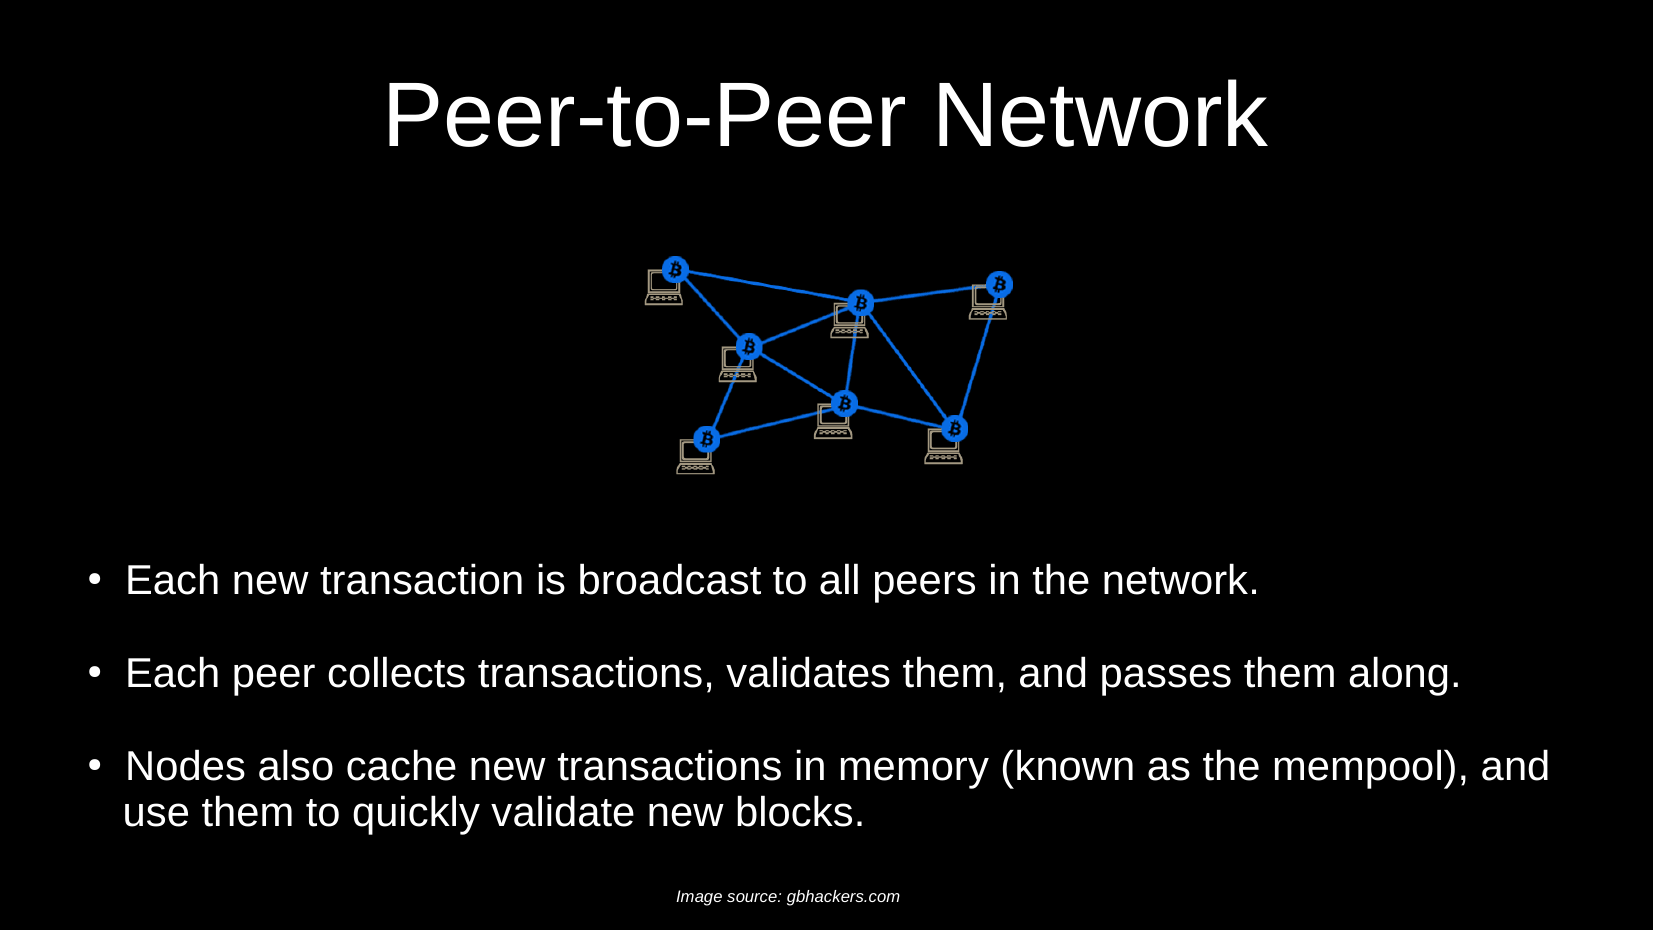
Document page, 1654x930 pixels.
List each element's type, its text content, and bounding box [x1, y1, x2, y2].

picture [540, 217, 1130, 526]
subtitle Each new transaction is broadcast to all peers in the network. Each peer collects transactions, validates them, and passes them along. Nodes also cache new transactions in memory (known as the mempool), and use them to quickly validate new blocks. [87, 556, 1576, 836]
title Peer-to-Peer Network [82, 37, 1571, 193]
text_box Image source: gbhackers.com [544, 879, 1033, 914]
